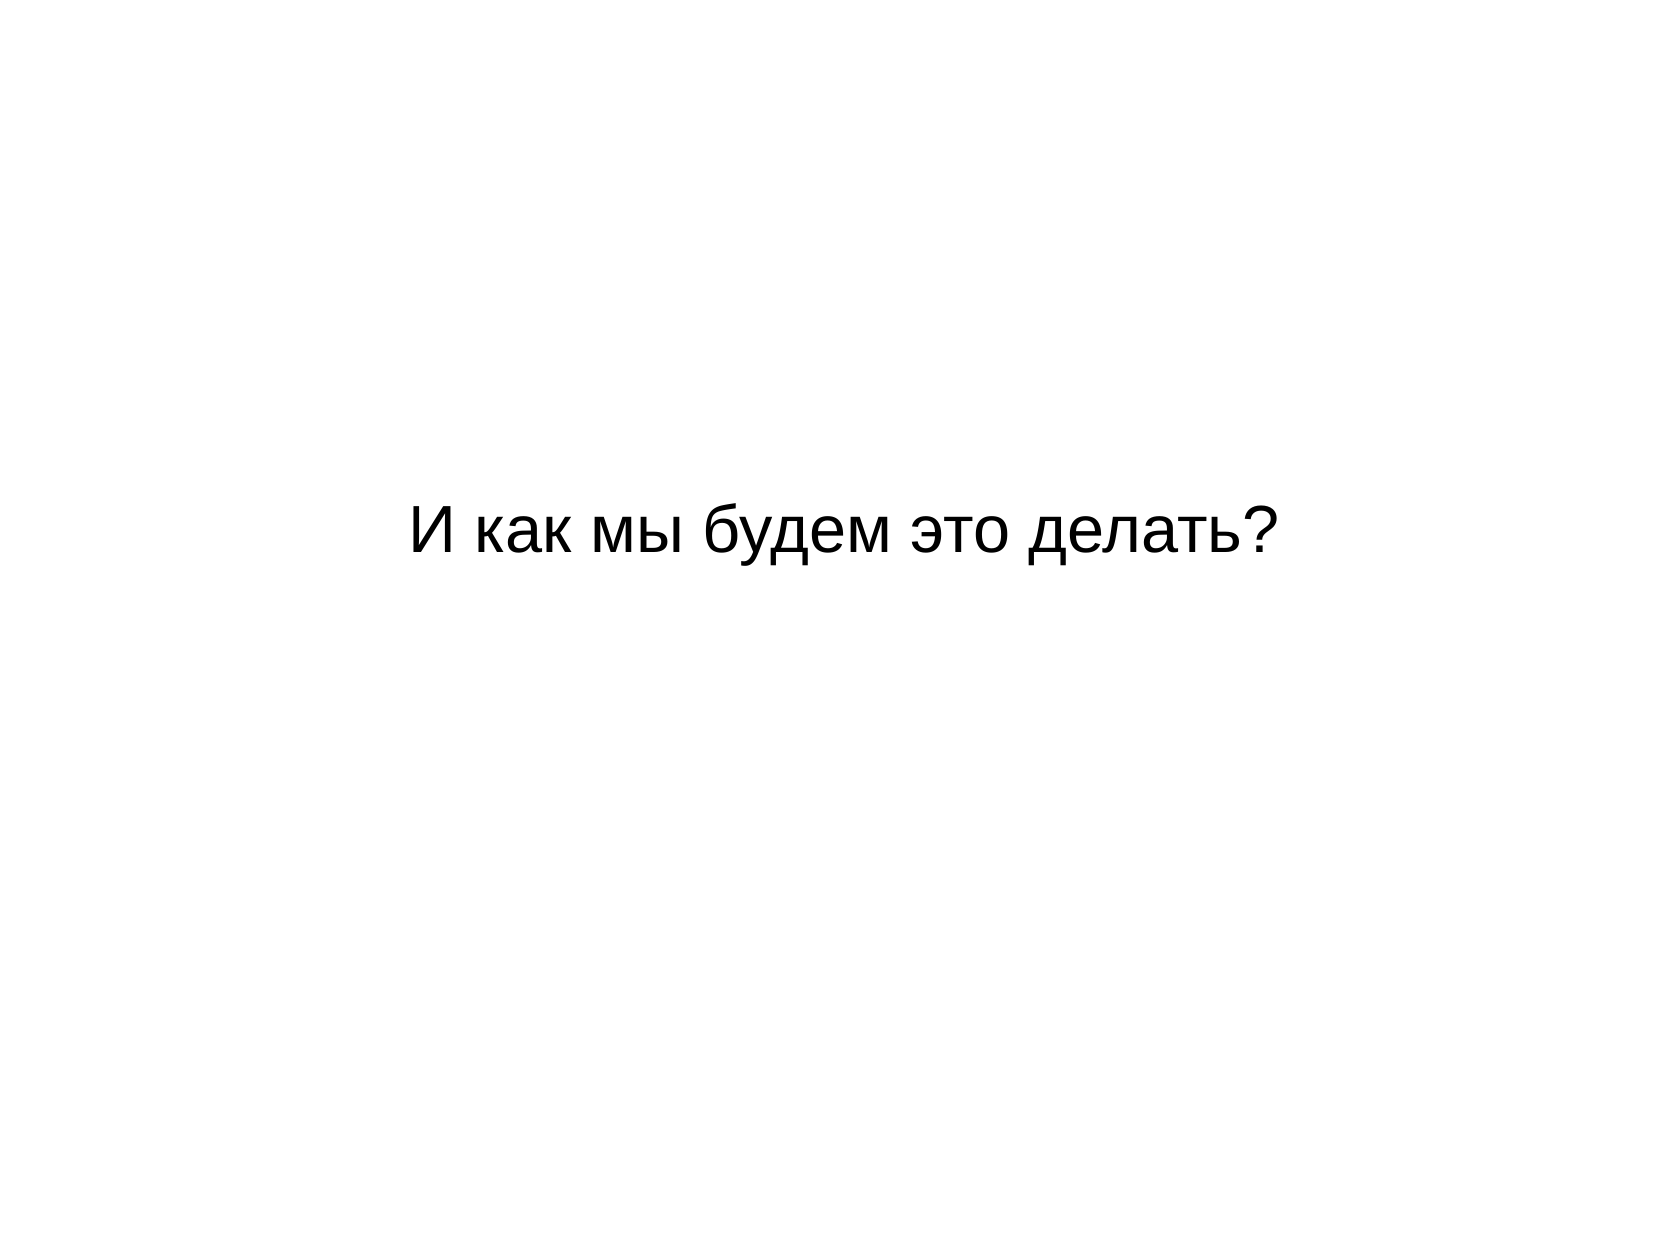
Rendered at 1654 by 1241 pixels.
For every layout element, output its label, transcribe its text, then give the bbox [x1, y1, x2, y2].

subtitle И как мы будем это делать? [82, 49, 1571, 1010]
